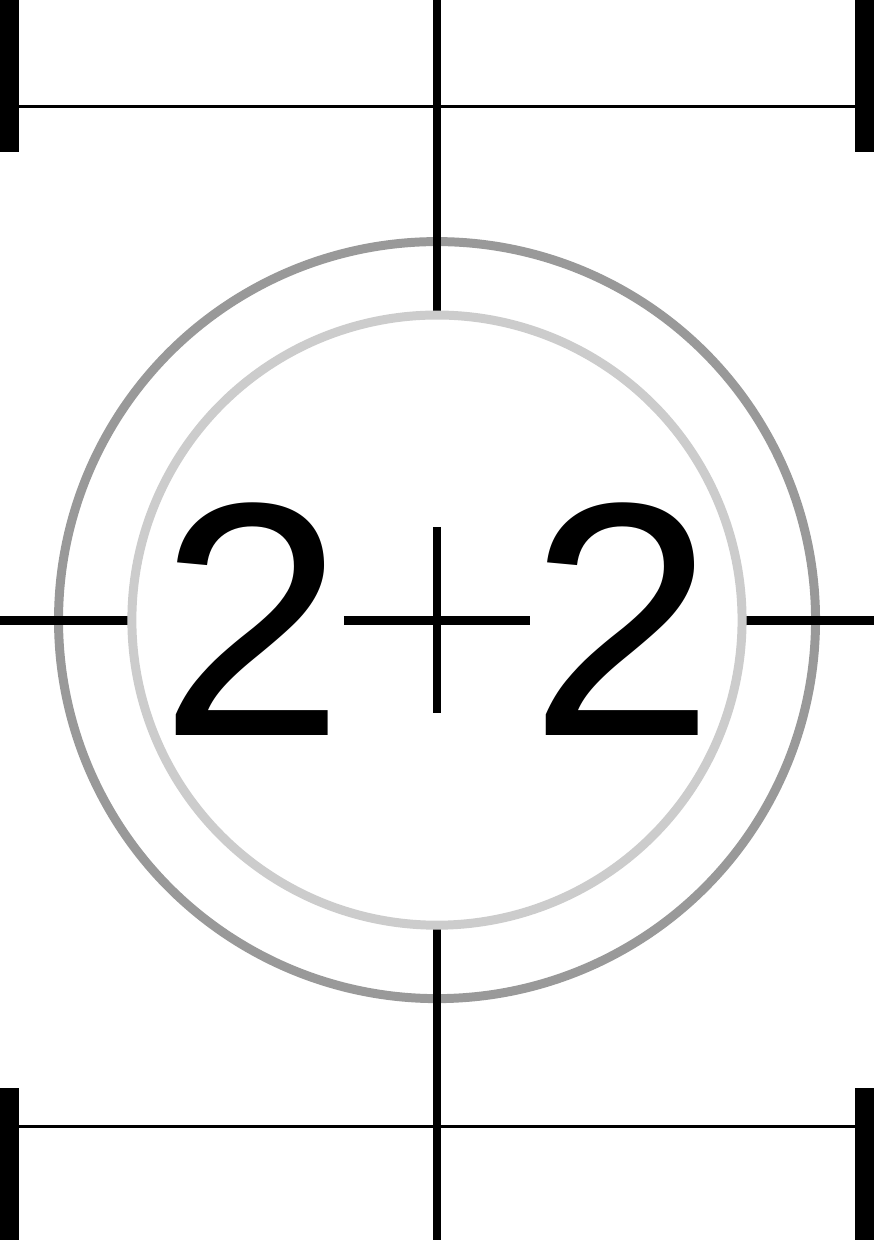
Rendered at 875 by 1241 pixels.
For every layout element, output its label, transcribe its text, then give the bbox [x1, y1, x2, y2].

text_box [112, 241, 762, 426]
text_box [111, 814, 763, 999]
text_box 2 2 [58, 426, 816, 814]
